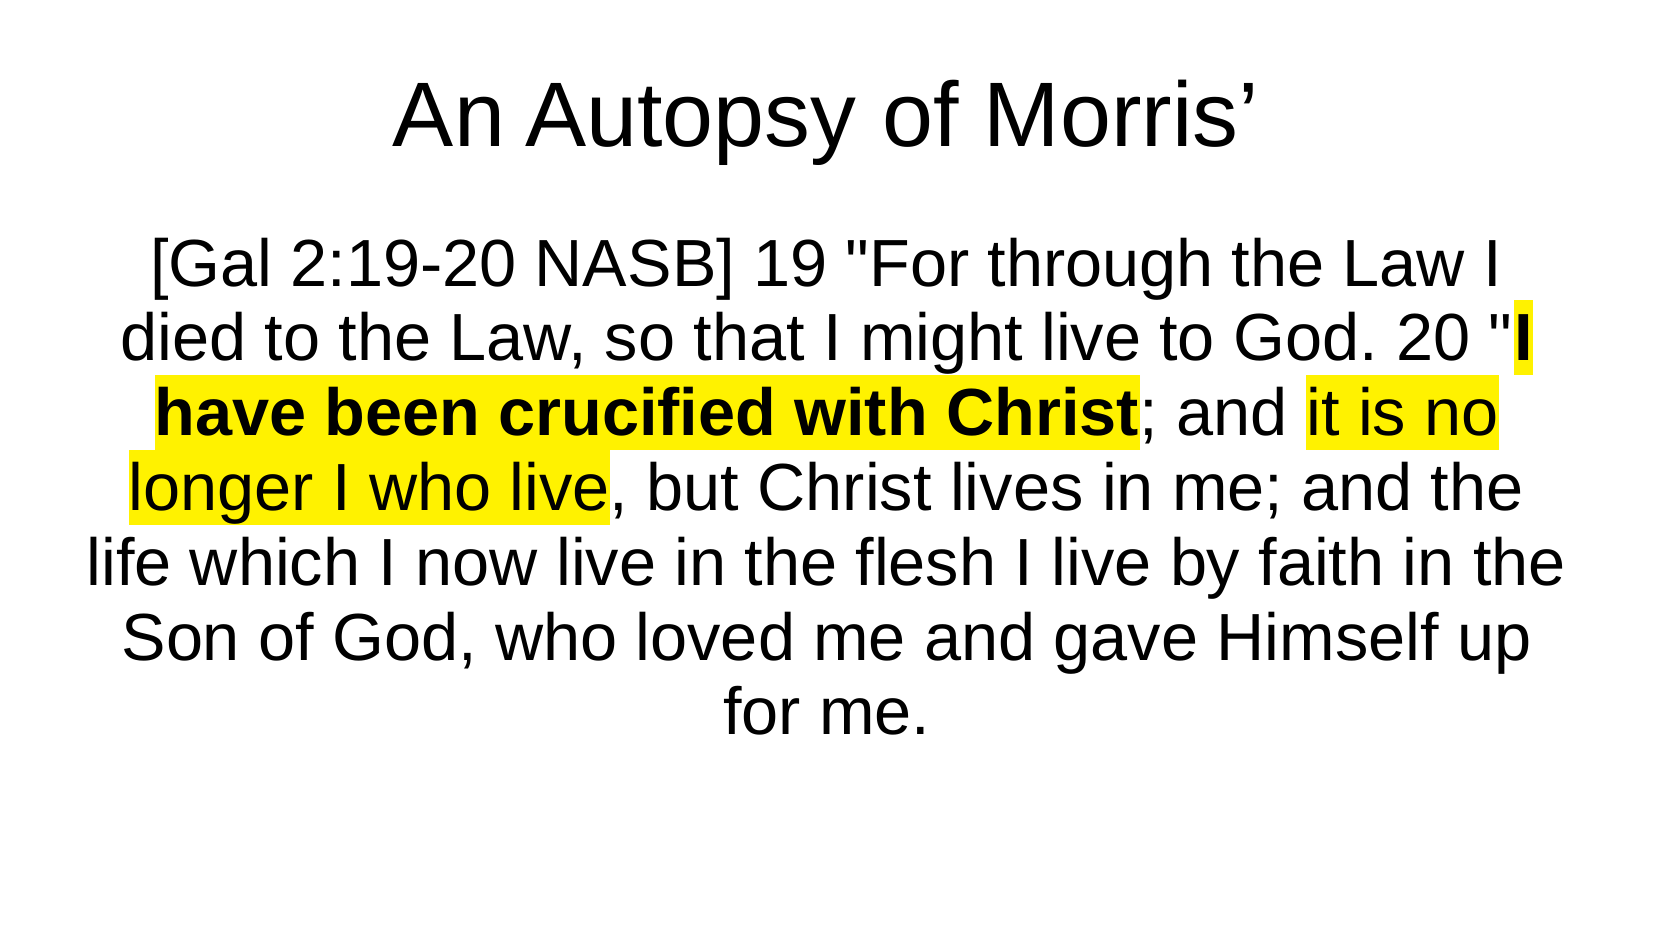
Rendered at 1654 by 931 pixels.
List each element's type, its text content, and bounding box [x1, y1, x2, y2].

subtitle [Gal 2:19-20 NASB] 19 "For through the Law I died to the Law, so that I might live to God. 20 "I have been crucified with Christ; and it is no longer I who live, but Christ lives in me; and the life which I now live in the flesh I live by faith in the Son of God, who loved me and gave Himself up for me. [82, 217, 1571, 758]
title An Autopsy of Morris’ [82, 37, 1571, 193]
